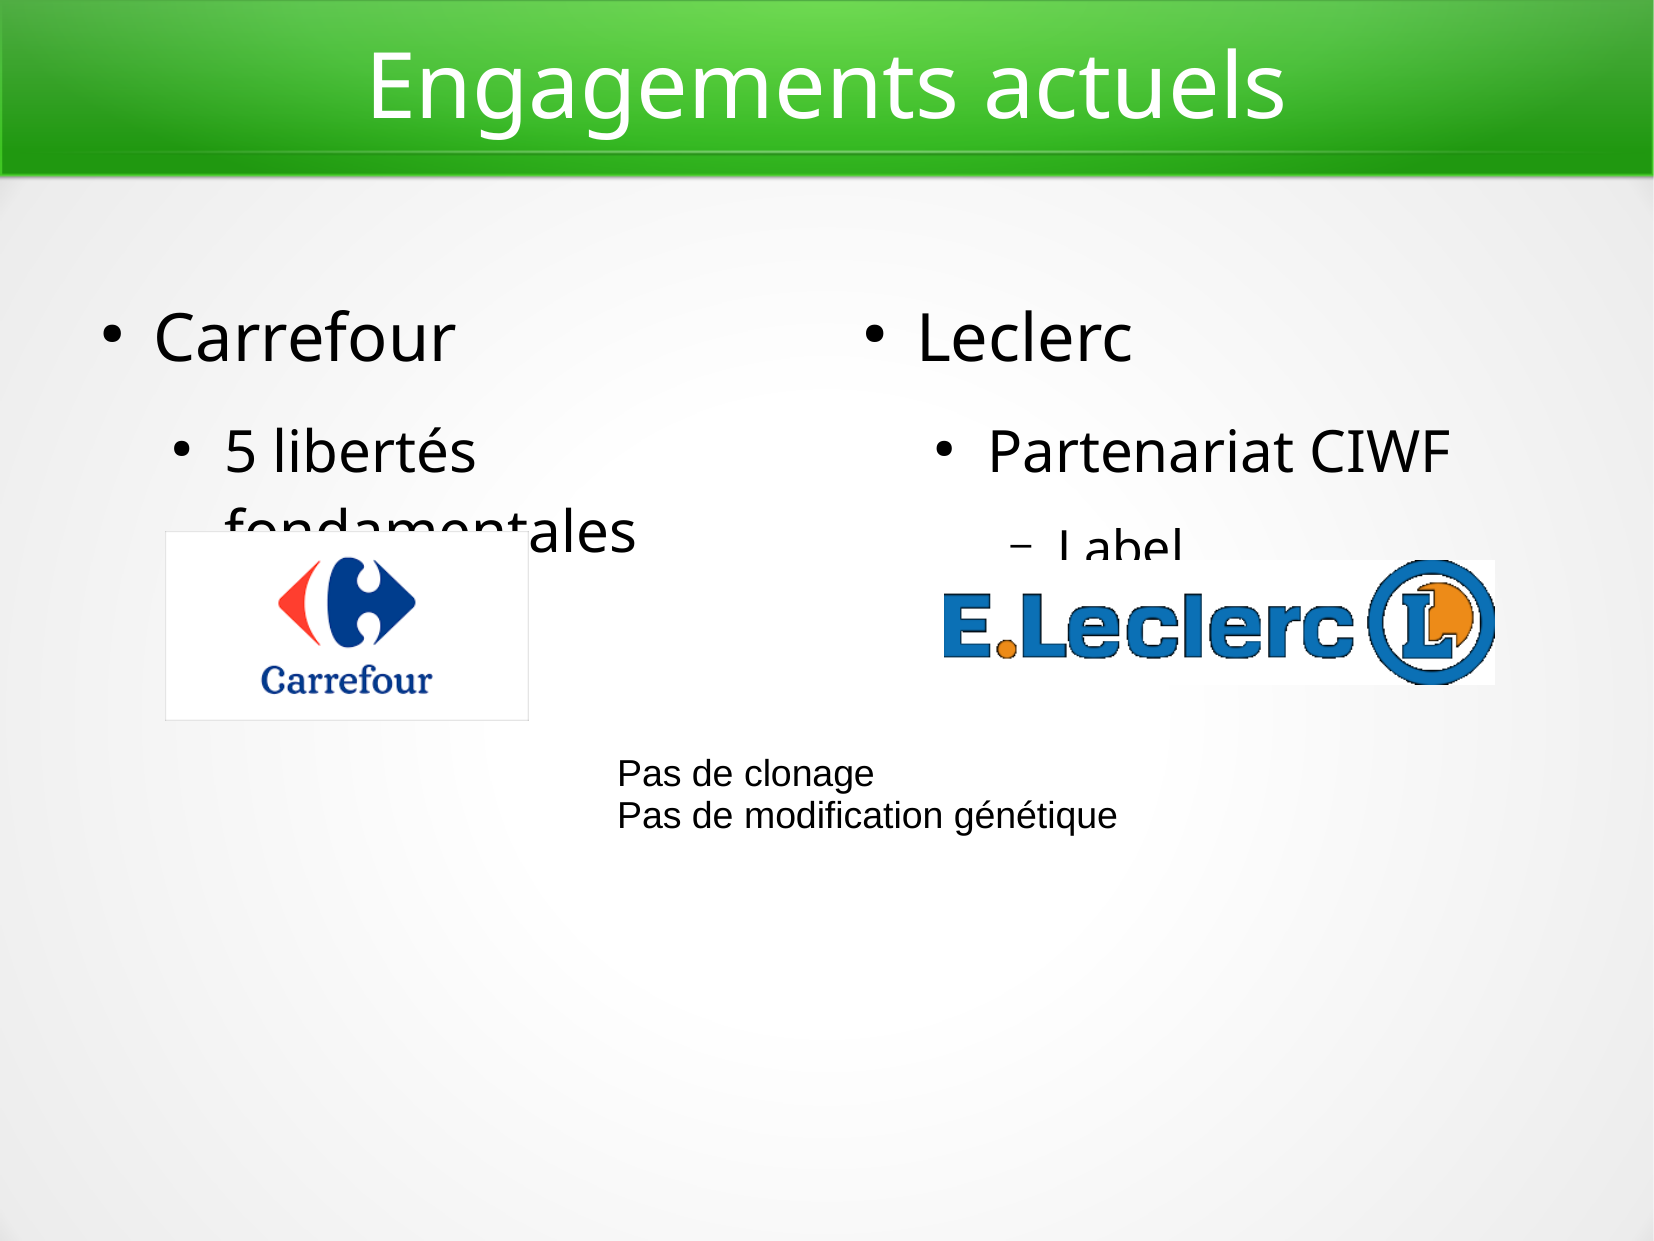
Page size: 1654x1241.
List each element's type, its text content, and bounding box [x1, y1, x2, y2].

list Carrefour 5 libertés fondamentales [82, 290, 809, 634]
title Engagements actuels [82, 11, 1571, 154]
picture [0, 0, 1654, 1241]
text_box Pas de clonage Pas de modification génétique [602, 745, 1654, 886]
list Leclerc Partenariat CIWF Label [845, 290, 1572, 634]
